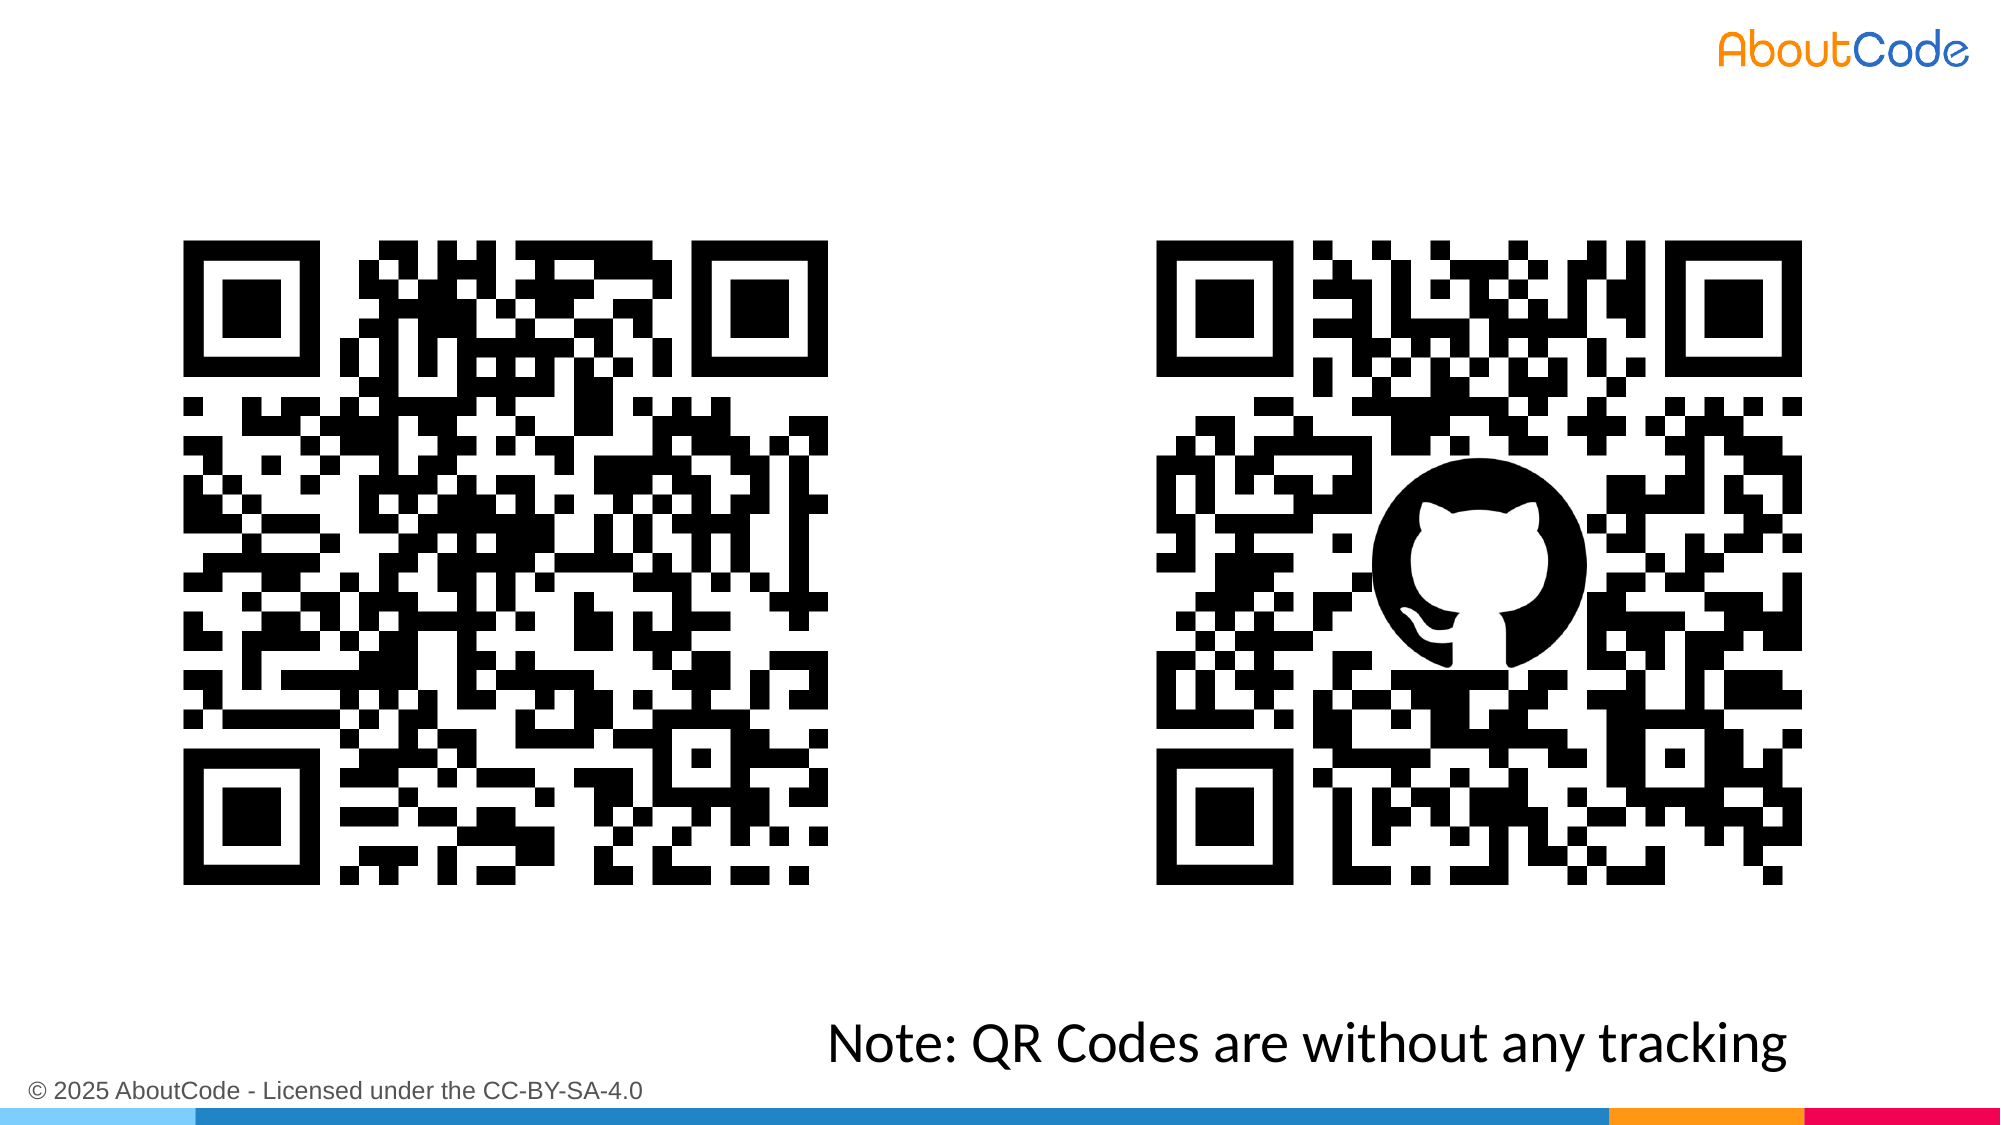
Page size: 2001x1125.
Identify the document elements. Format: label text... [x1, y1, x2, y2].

picture [144, 201, 867, 924]
picture [1719, 29, 1969, 67]
picture [1117, 201, 1841, 924]
text_box Note: QR Codes are without any tracking [812, 988, 1841, 1064]
